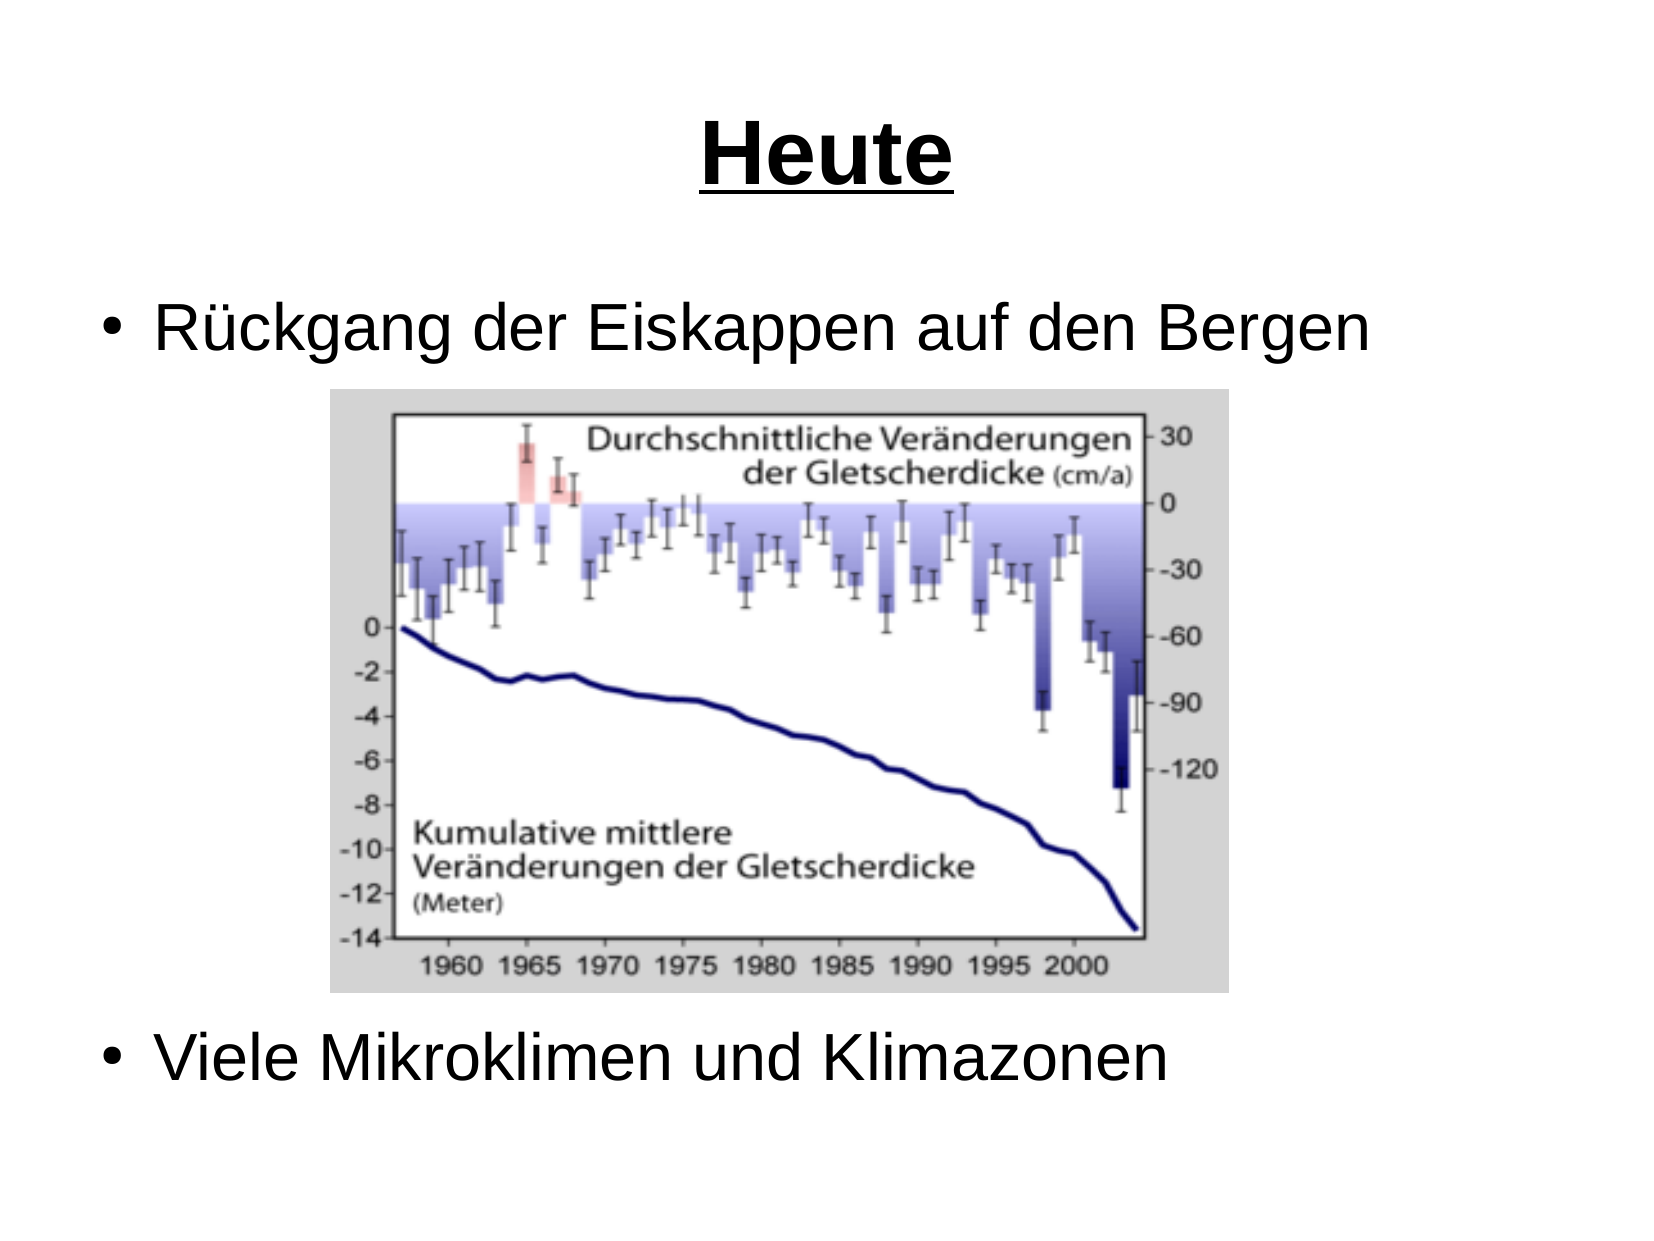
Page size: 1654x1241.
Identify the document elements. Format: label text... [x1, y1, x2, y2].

picture [330, 389, 1229, 993]
list Rückgang der Eiskappen auf den Bergen Viele Mikroklimen und Klimazonen [82, 290, 1571, 1241]
title Heute [82, 49, 1571, 257]
